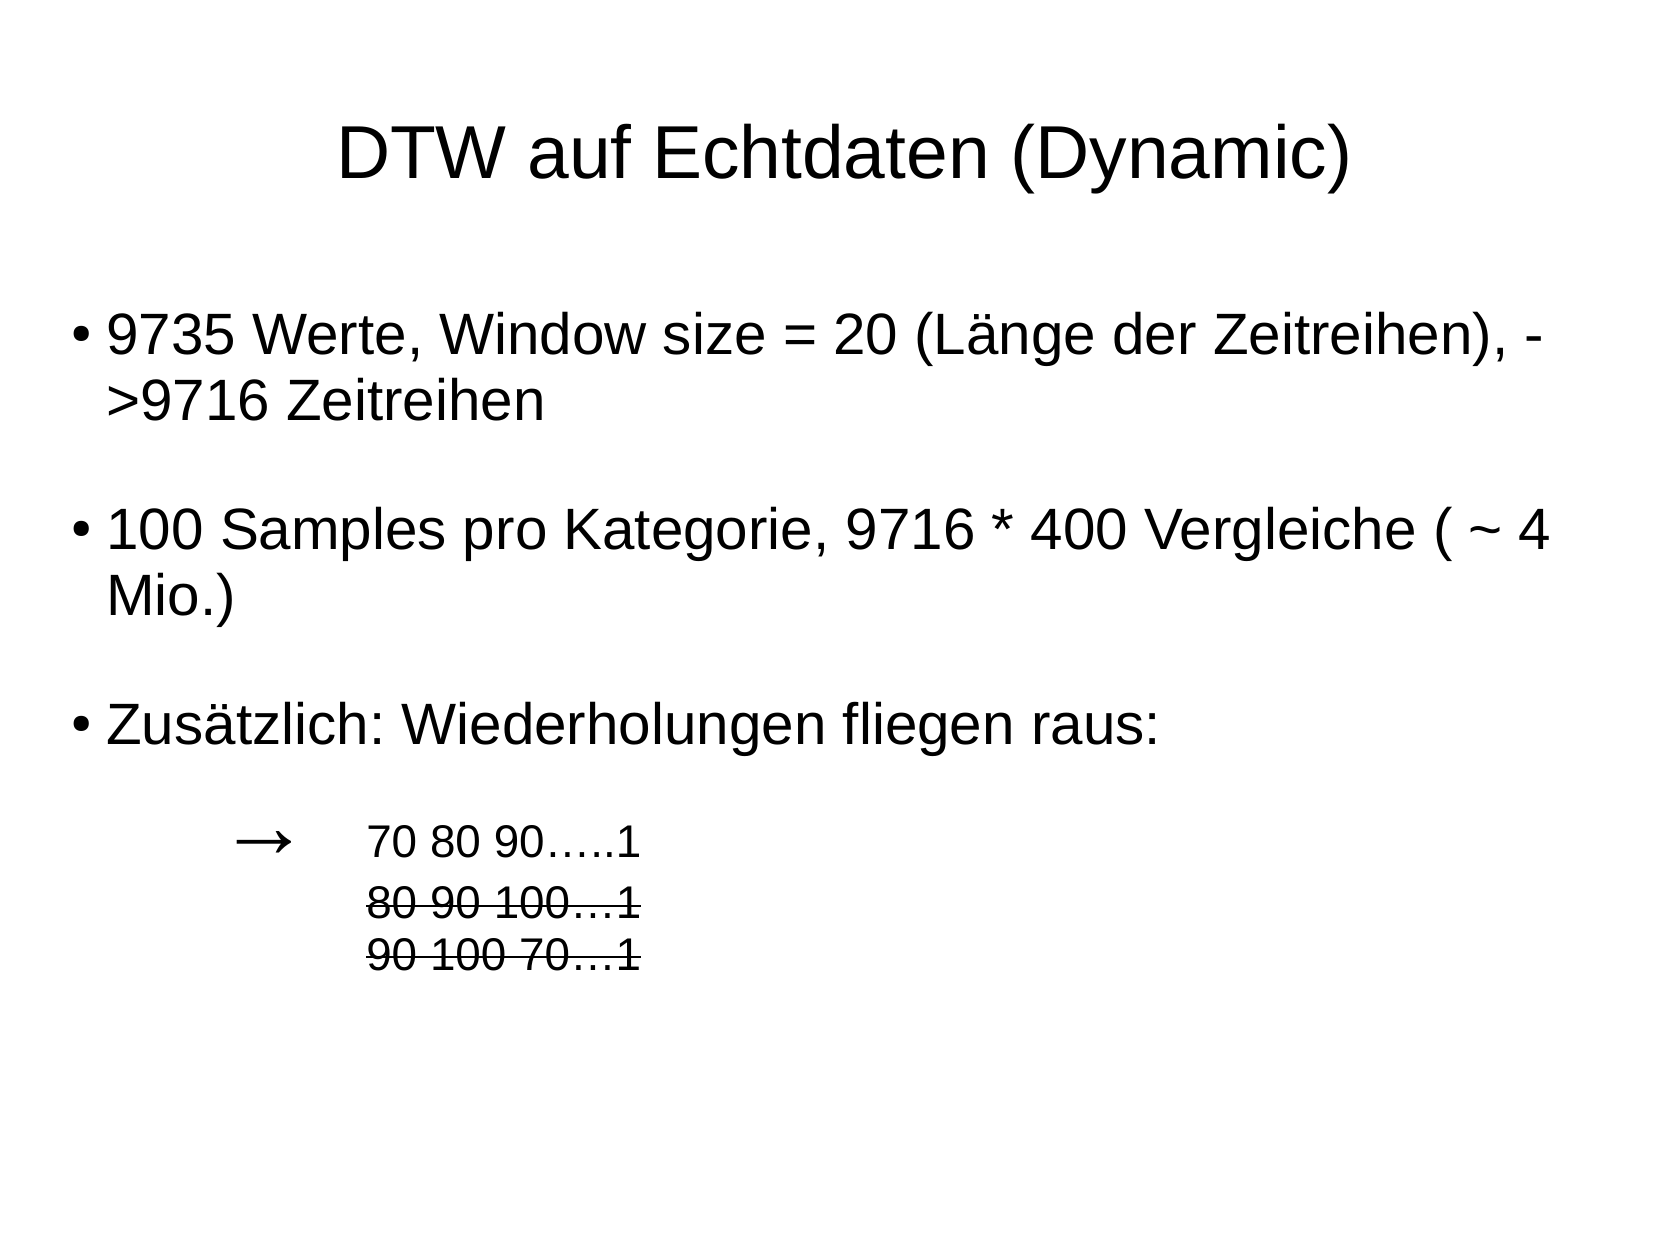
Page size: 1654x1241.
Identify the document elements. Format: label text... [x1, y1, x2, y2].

title DTW auf Echtdaten (Dynamic) [82, 49, 1571, 257]
subtitle 9735 Werte, Window size = 20 (Länge der Zeitreihen), ->9716 Zeitreihen 100 Samples pro Kategorie, 9716 * 400 Vergleiche ( ~ 4 Mio.) Zusätzlich: Wiederholungen fliegen raus: → 70 80 90…..1 80 90 100…1 90 100 70…1 [70, 283, 1560, 1139]
